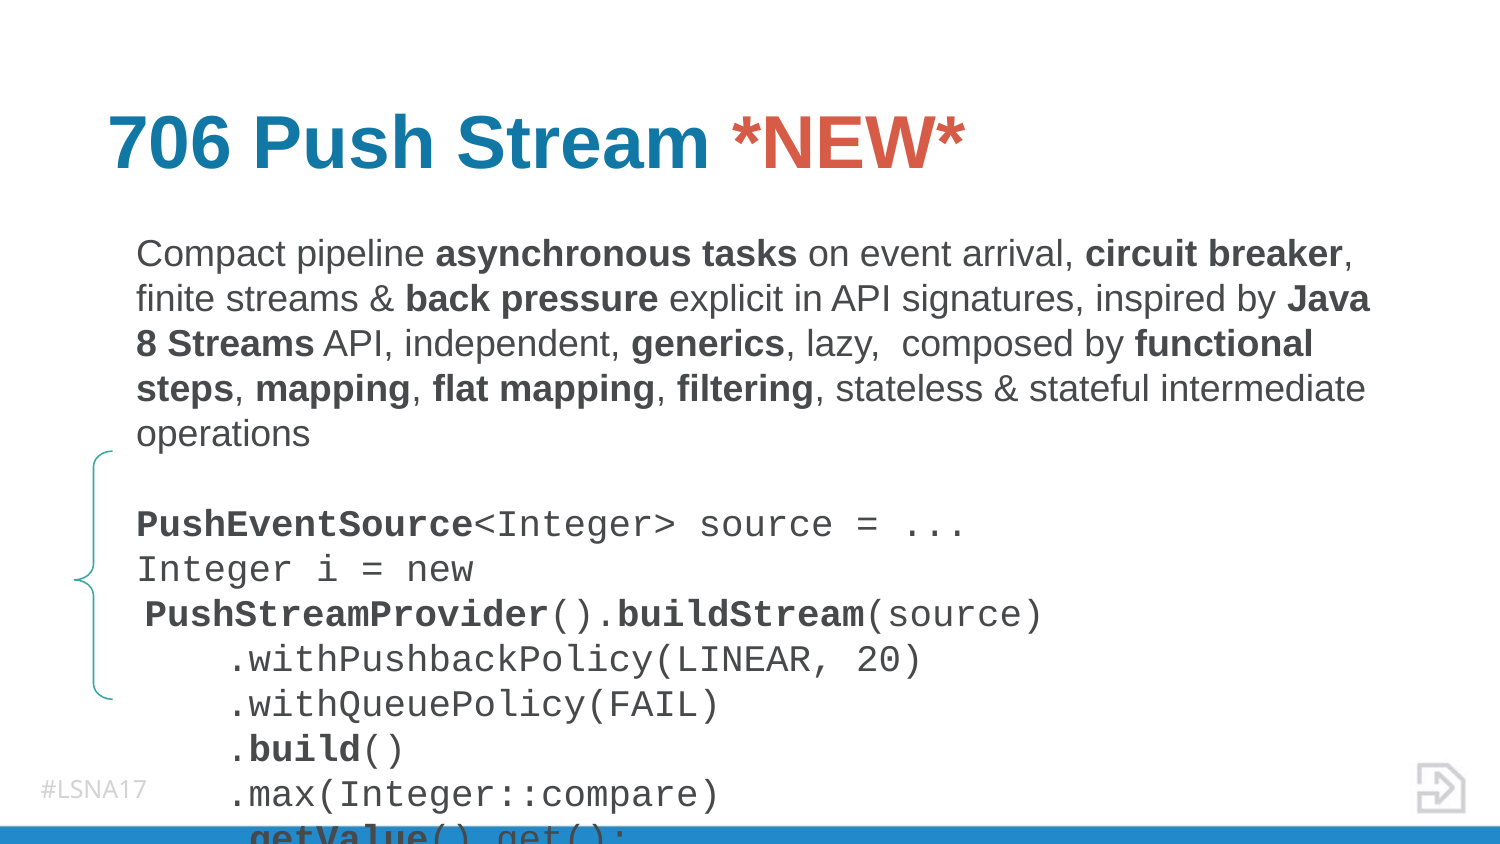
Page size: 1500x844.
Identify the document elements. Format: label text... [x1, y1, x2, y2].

picture [413, 834, 422, 839]
picture [0, 0, 1500, 844]
title 706 Push Stream *NEW* [92, 107, 1200, 170]
picture [502, 833, 512, 844]
picture [256, 834, 263, 844]
picture [278, 834, 287, 839]
list Compact pipeline asynchronous tasks on event arrival, circuit breaker, finite streams & back pressure explicit in API signatures, inspired by Java 8 Streams API, independent, generics, lazy, composed by functional steps, mapping, flat mapping, filtering, stateless & stateful intermediate operations PushEventSource<Integer> source = ... Integer i = new PushStreamProvider().buildStream(source) .withPushbackPolicy(LINEAR, 20) .withQueuePolicy(FAIL) .build() .max(Integer::compare) .getValue().get(); [92, 214, 1393, 746]
picture [524, 833, 535, 839]
